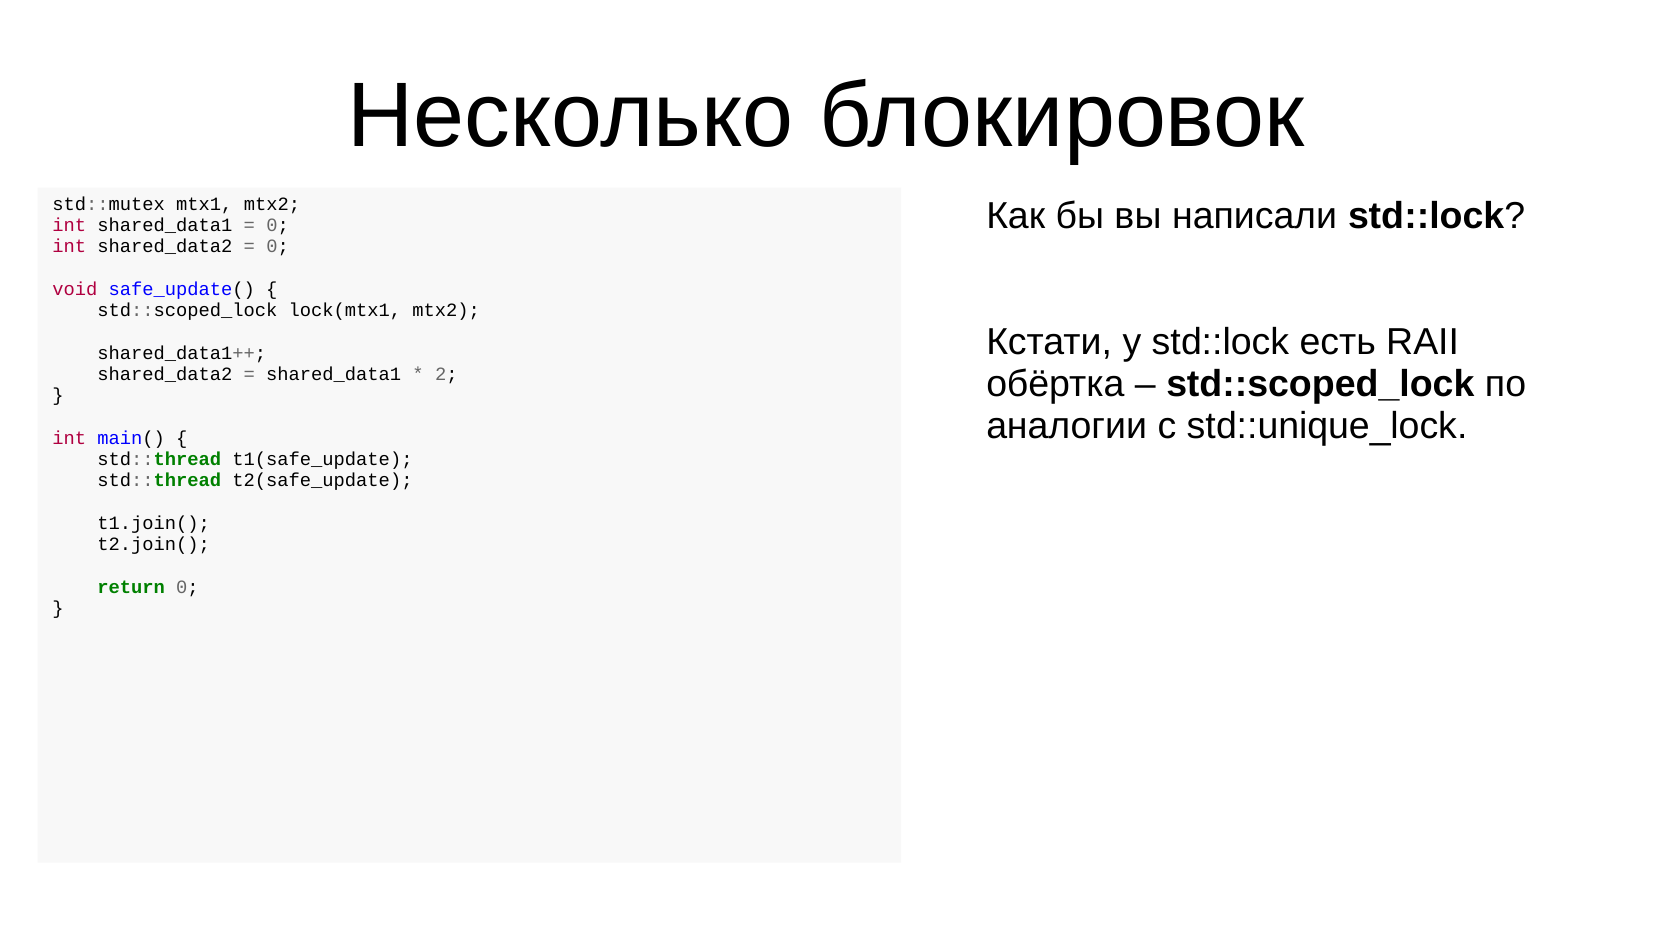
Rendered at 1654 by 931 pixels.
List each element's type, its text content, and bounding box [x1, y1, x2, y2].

text_box Как бы вы написали std::lock? Кстати, у std::lock есть RAII обёртка – std::scoped_lock по аналогии с std::unique_lock. [971, 187, 1613, 455]
text_box std::mutex mtx1, mtx2; int shared_data1 = 0; int shared_data2 = 0; void safe_update() { std::scoped_lock lock(mtx1, mtx2); shared_data1++; shared_data2 = shared_data1 * 2; } int main() { std::thread t1(safe_update); std::thread t2(safe_update); t1.join(); t2.join(); return 0; } [37, 187, 902, 863]
title Несколько блокировок [82, 37, 1571, 193]
